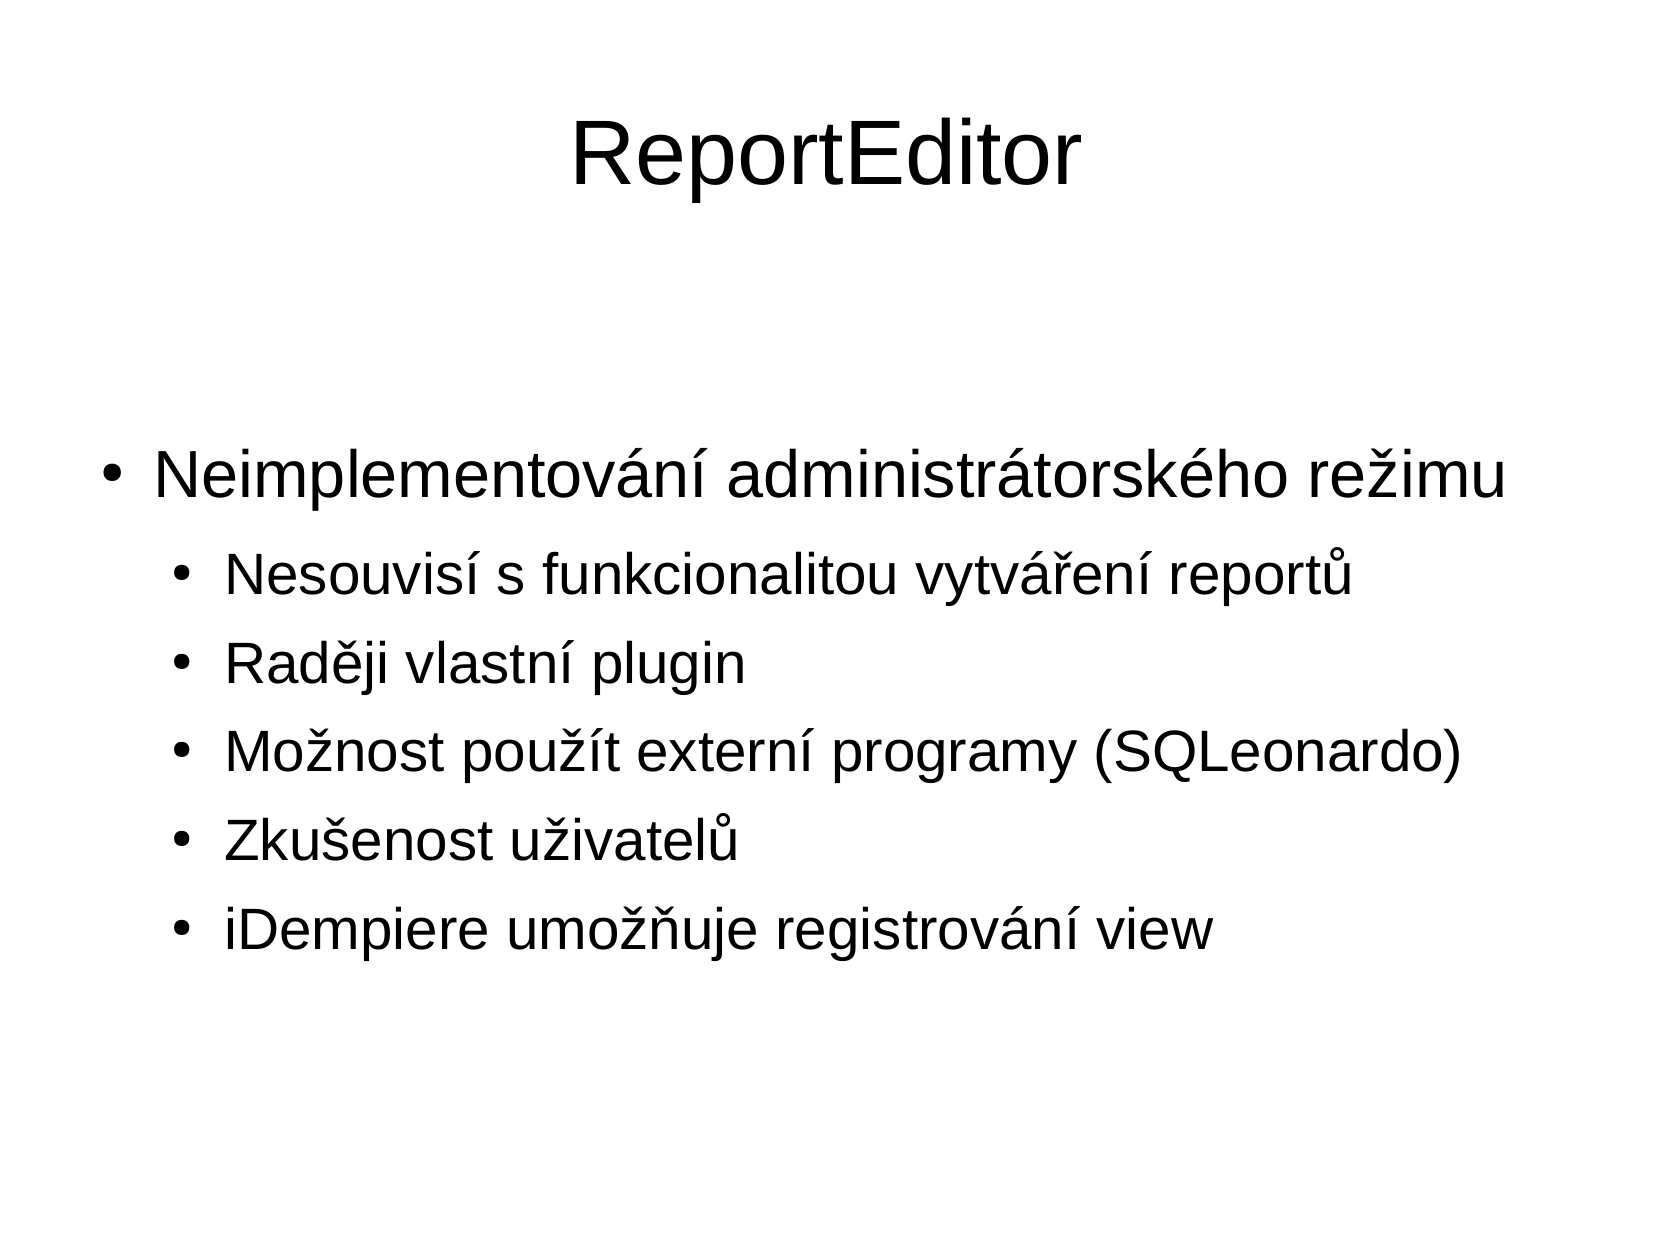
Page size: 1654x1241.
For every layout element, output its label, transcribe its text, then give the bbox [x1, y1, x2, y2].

title ReportEditor [82, 49, 1571, 257]
list Neimplementování administrátorského režimu Nesouvisí s funkcionalitou vytváření reportů Raději vlastní plugin Možnost použít externí programy (SQLeonardo) Zkušenost uživatelů iDempiere umožňuje registrování view [82, 290, 1571, 1109]
